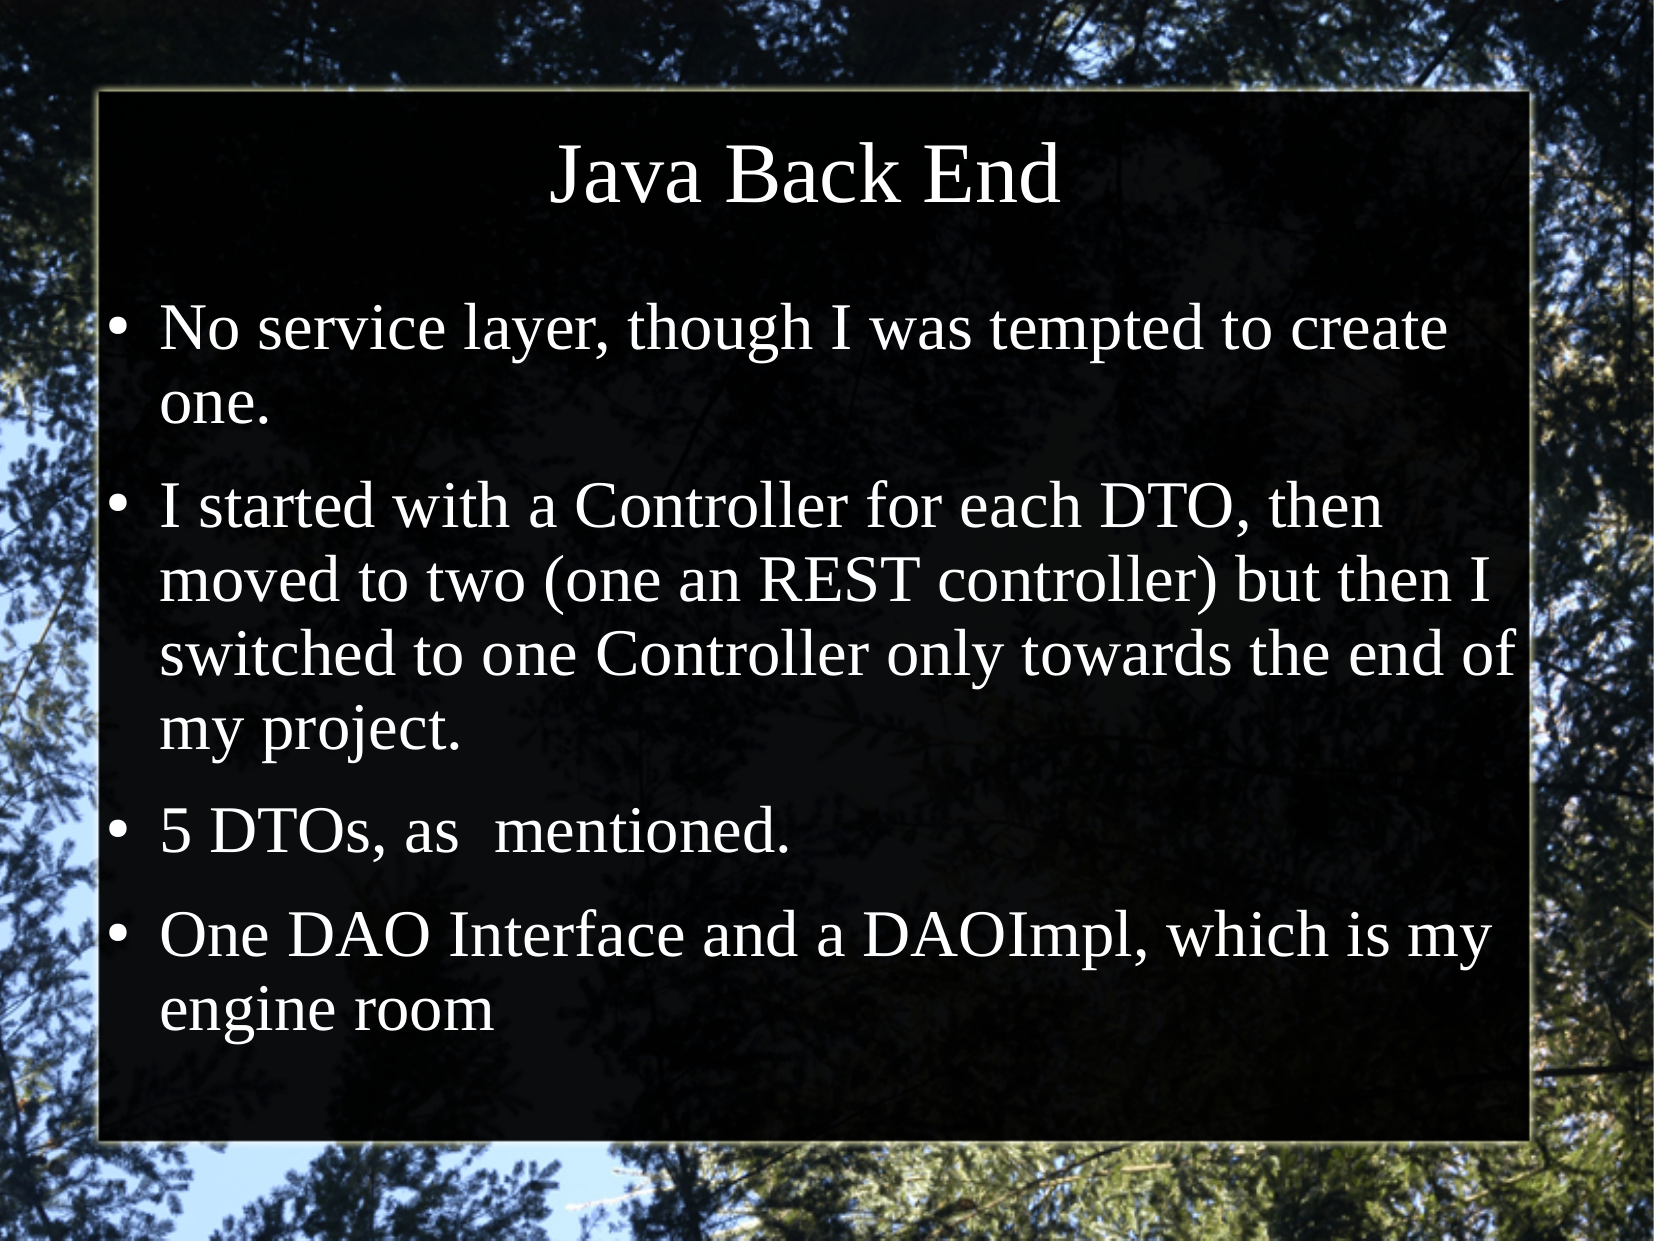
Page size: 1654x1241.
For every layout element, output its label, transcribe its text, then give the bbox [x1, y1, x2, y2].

list No service layer, though I was tempted to create one. I started with a Controller for each DTO, then moved to two (one an REST controller) but then I switched to one Controller only towards the end of my project. 5 DTOs, as mentioned. One DAO Interface and a DAOImpl, which is my engine room [88, 290, 1536, 1123]
picture [0, 0, 1654, 1241]
title Java Back End [88, 88, 1536, 257]
